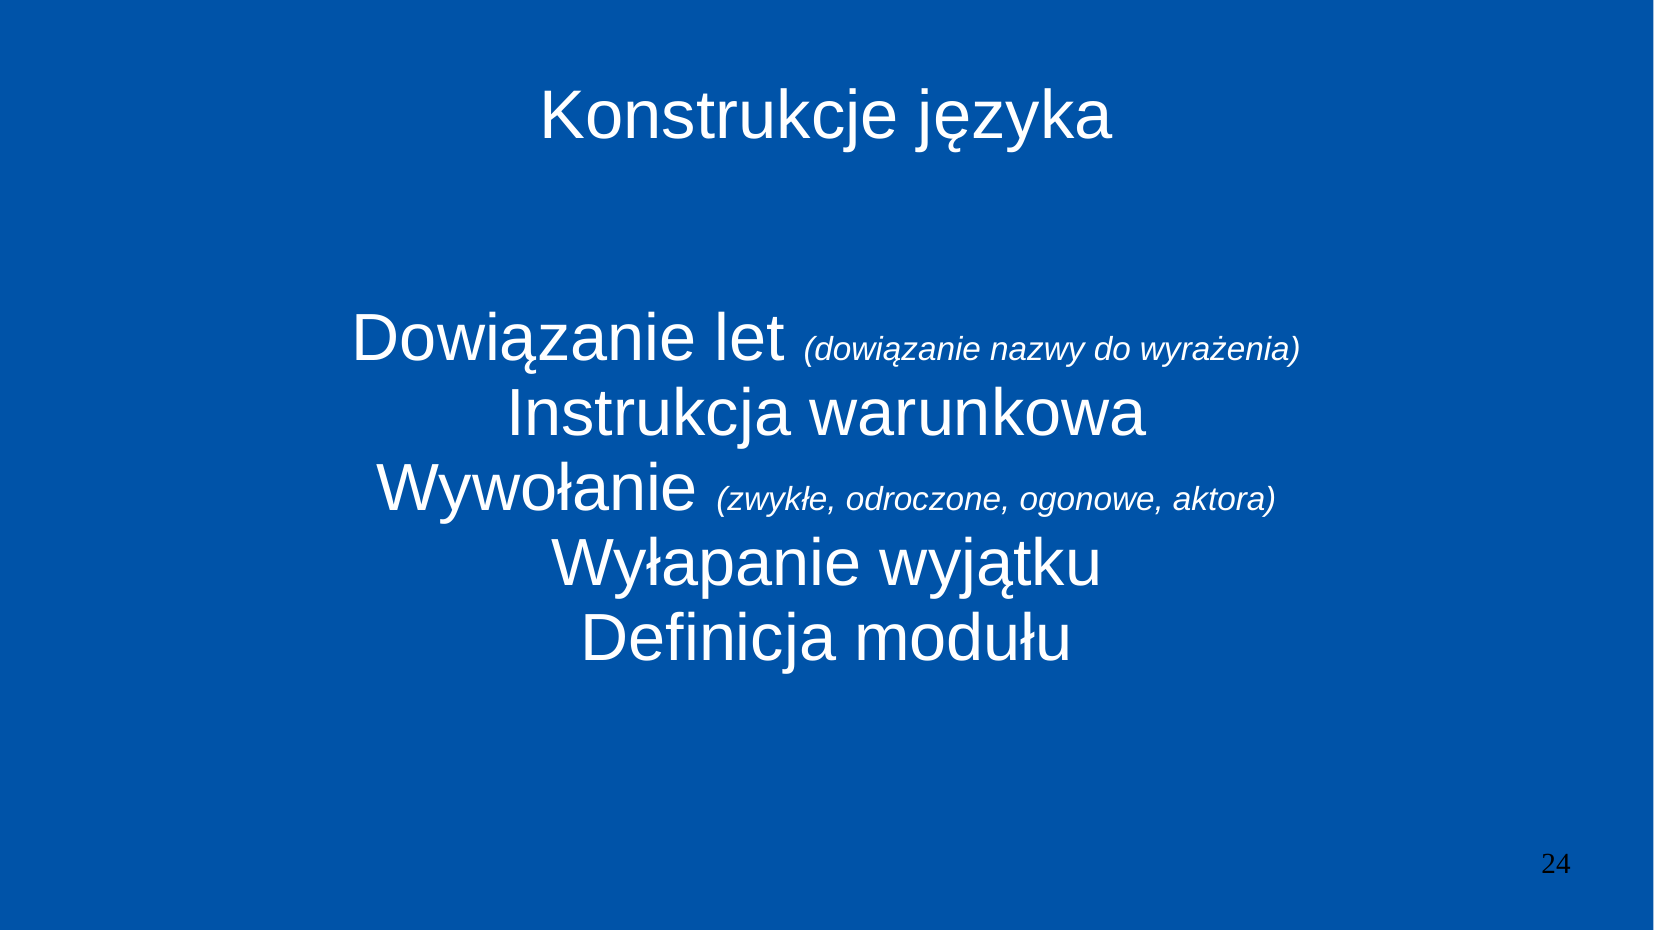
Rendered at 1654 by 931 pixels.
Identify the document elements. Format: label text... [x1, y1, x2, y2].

title Konstrukcje języka [82, 37, 1571, 193]
subtitle Dowiązanie let (dowiązanie nazwy do wyrażenia) Instrukcja warunkowa Wywołanie (zwykłe, odroczone, ogonowe, aktora) Wyłapanie wyjątku Definicja modułu [82, 217, 1571, 758]
